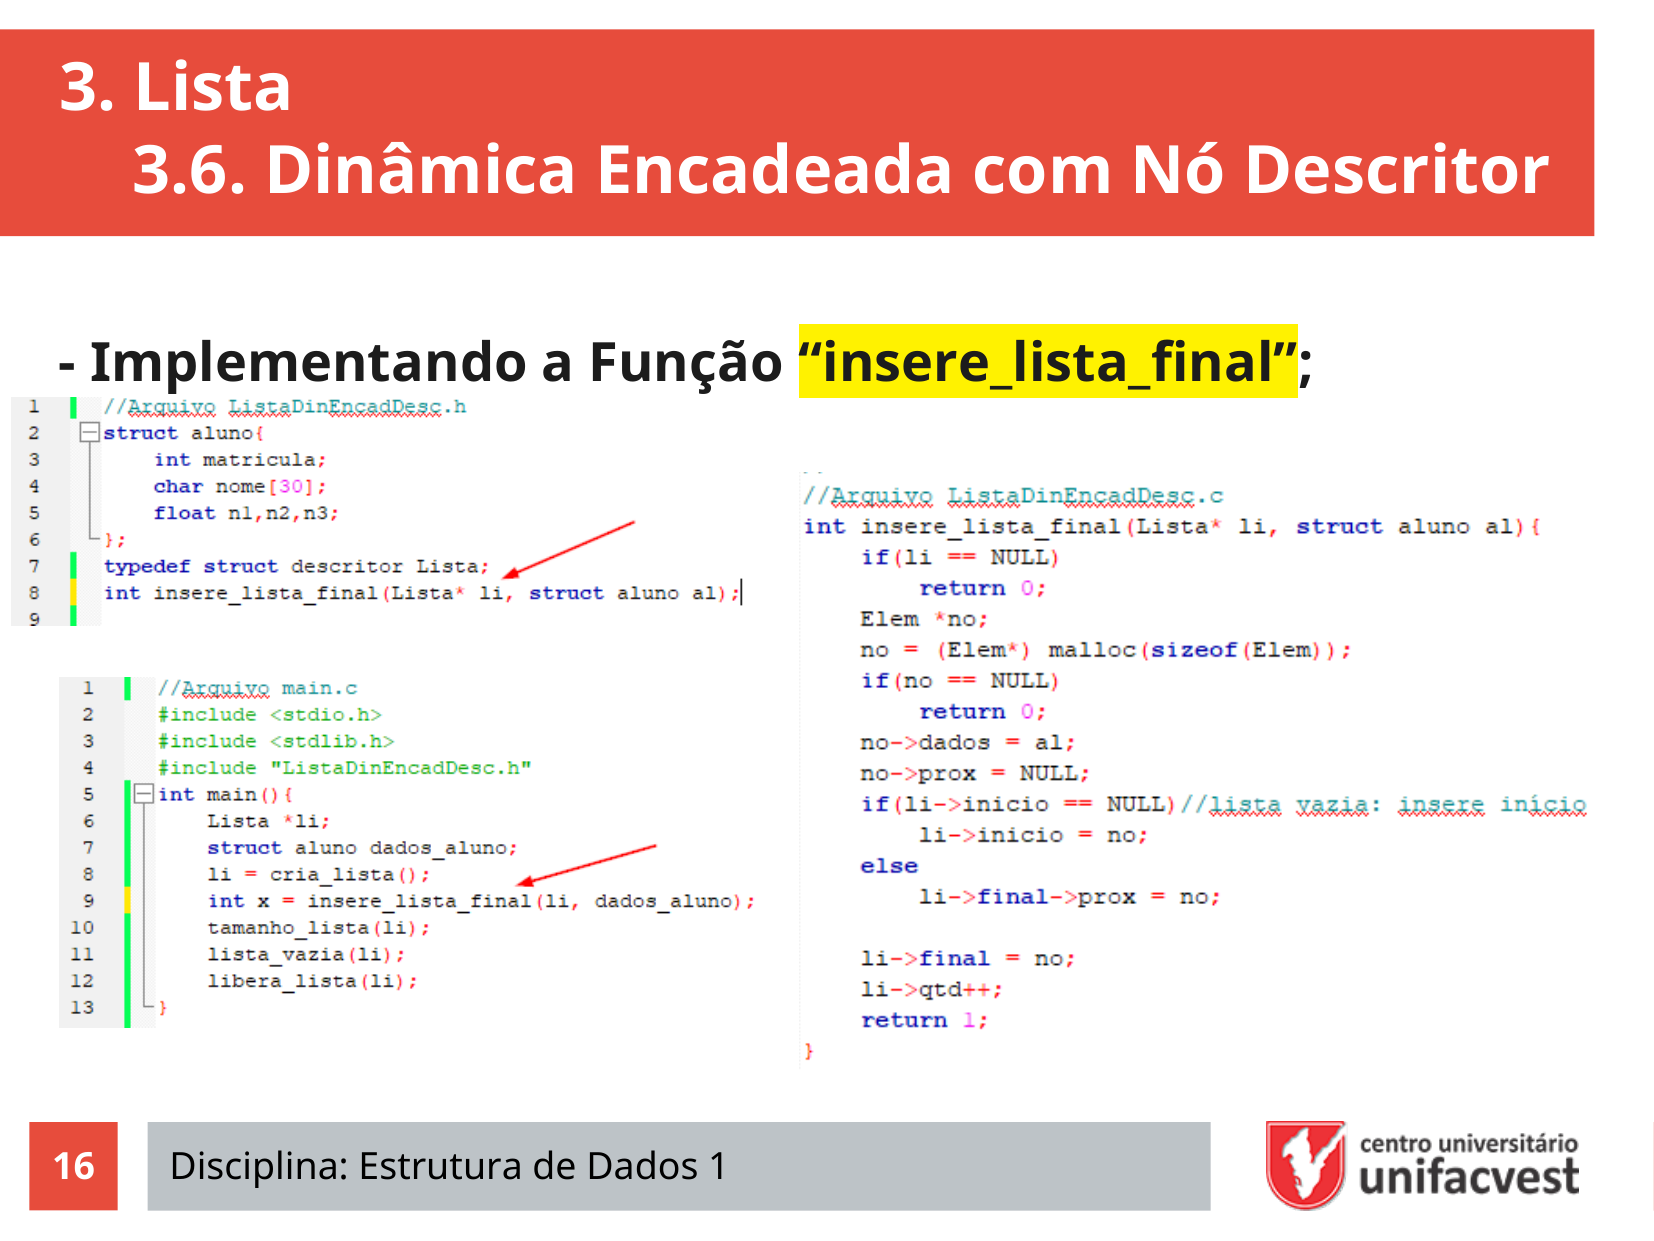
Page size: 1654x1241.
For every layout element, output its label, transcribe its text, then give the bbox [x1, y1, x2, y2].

picture [59, 677, 767, 1028]
list - Implementando a Função “insere_lista_final”; [59, 324, 1566, 1093]
title 3. Lista 3.6. Dinâmica Encadeada com Nó Descritor [59, 59, 1595, 207]
picture [799, 472, 1607, 1071]
text_box Disciplina: Estrutura de Dados 1 [154, 1132, 1205, 1196]
picture [11, 397, 758, 626]
picture [1266, 1121, 1579, 1211]
text_box [1238, 1120, 1654, 1212]
